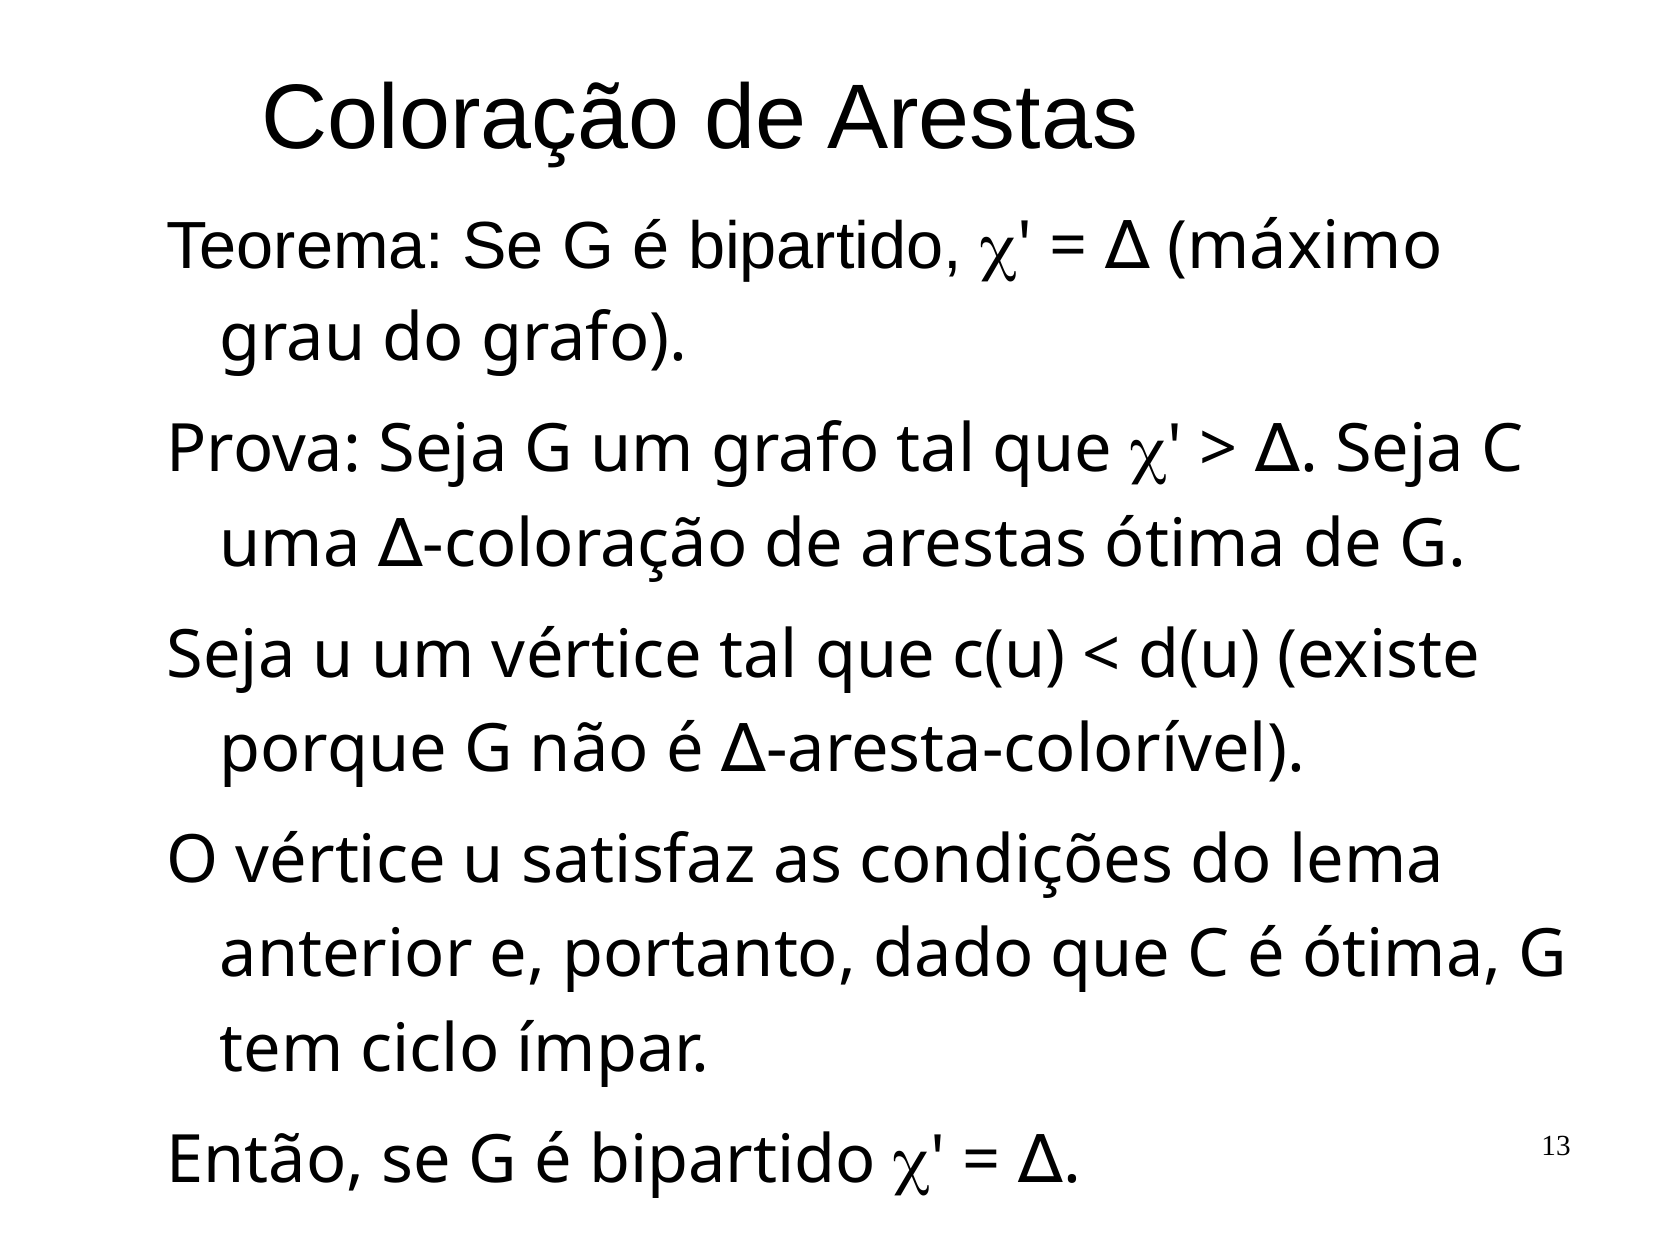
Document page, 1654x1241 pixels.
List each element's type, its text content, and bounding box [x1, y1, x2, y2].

list Teorema: Se G é bipartido, ' = ∆ (máximo grau do grafo). Prova: Seja G um grafo tal que ' > ∆. Seja C uma ∆-coloração de arestas ótima de G. Seja u um vértice tal que c(u) < d(u) (existe porque G não é ∆-aresta-colorível). O vértice u satisfaz as condições do lema anterior e, portanto, dado que C é ótima, G tem ciclo ímpar. Então, se G é bipartido ' = ∆. [148, 195, 1595, 1187]
title Coloração de Arestas [261, 58, 1433, 173]
